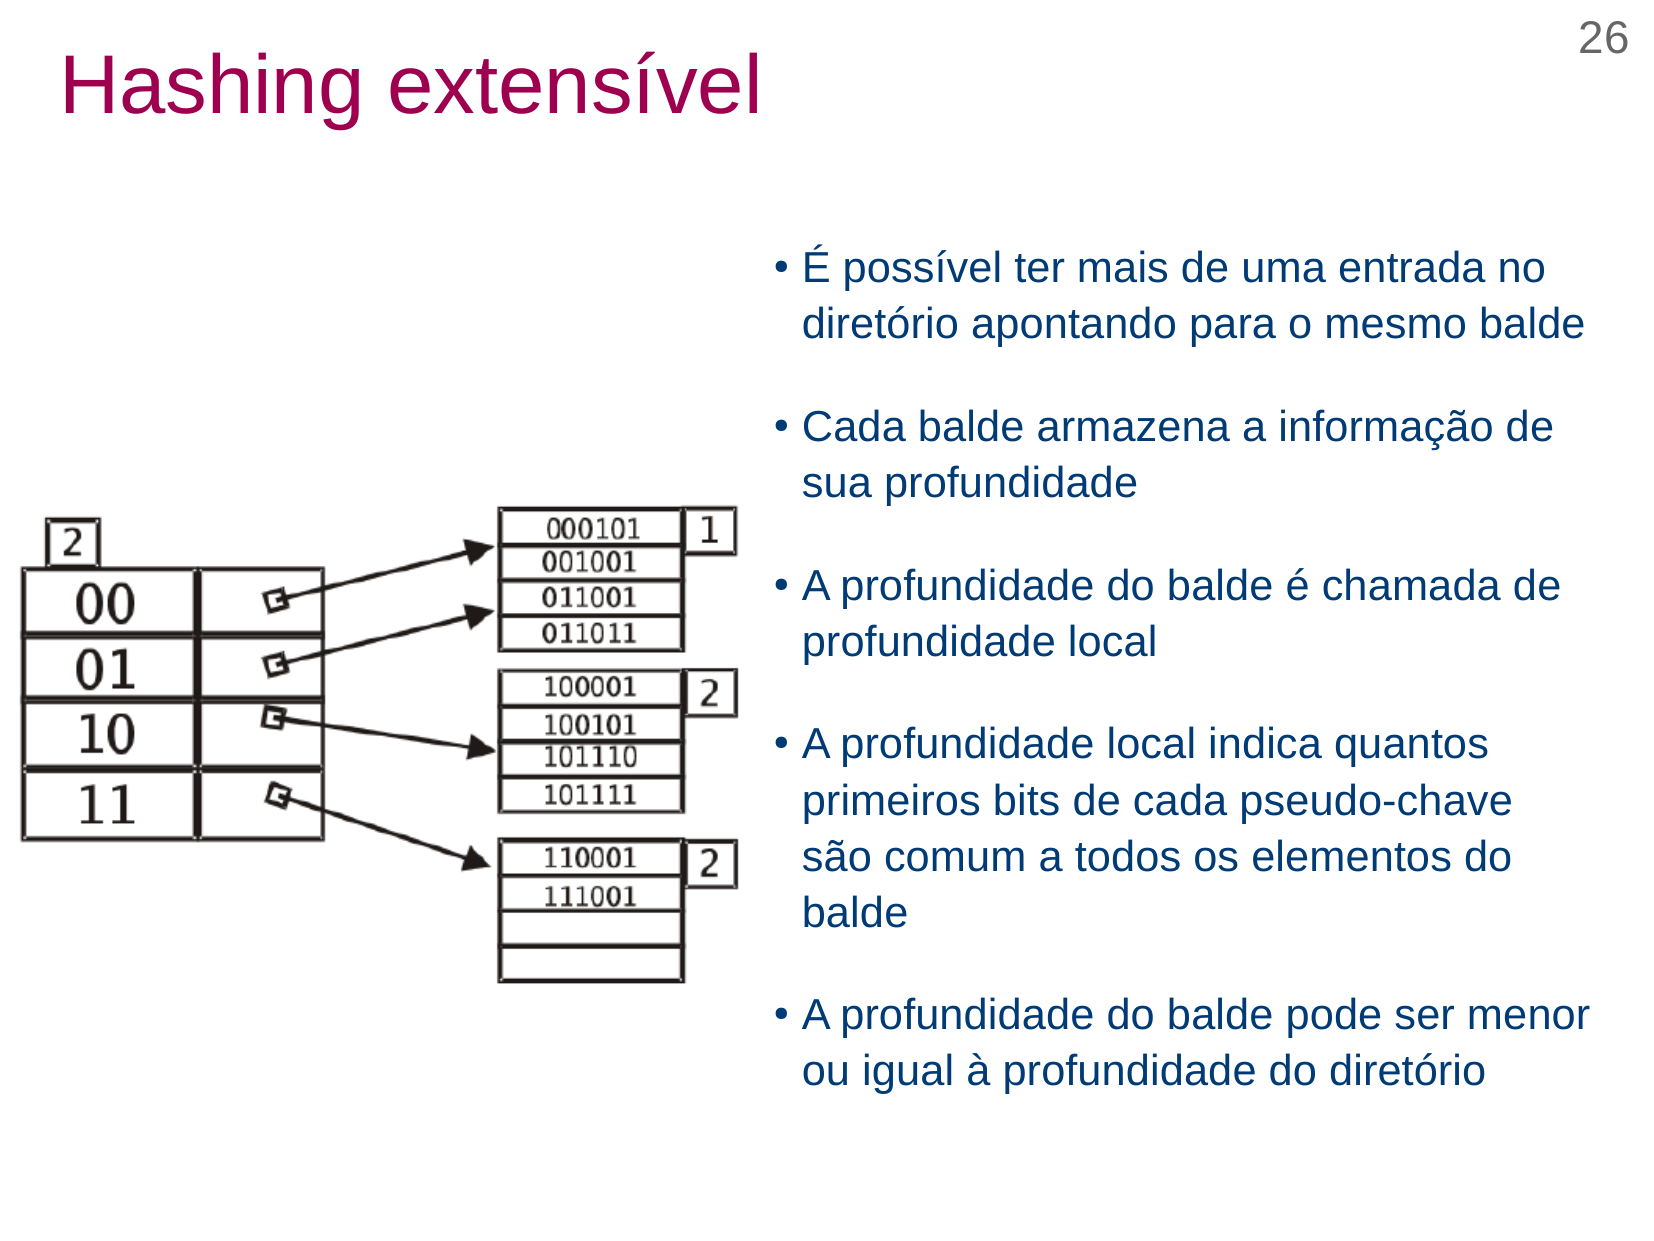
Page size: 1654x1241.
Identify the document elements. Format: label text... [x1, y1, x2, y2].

title Hashing extensível [59, 29, 1595, 148]
list É possível ter mais de uma entrada no diretório apontando para o mesmo balde Cada balde armazena a informação de sua profundidade A profundidade do balde é chamada de profundidade local A profundidade local indica quantos primeiros bits de cada pseudo-chave são comum a todos os elementos do balde A profundidade do balde pode ser menor ou igual à profundidade do diretório [773, 236, 1595, 1211]
picture [11, 496, 743, 993]
